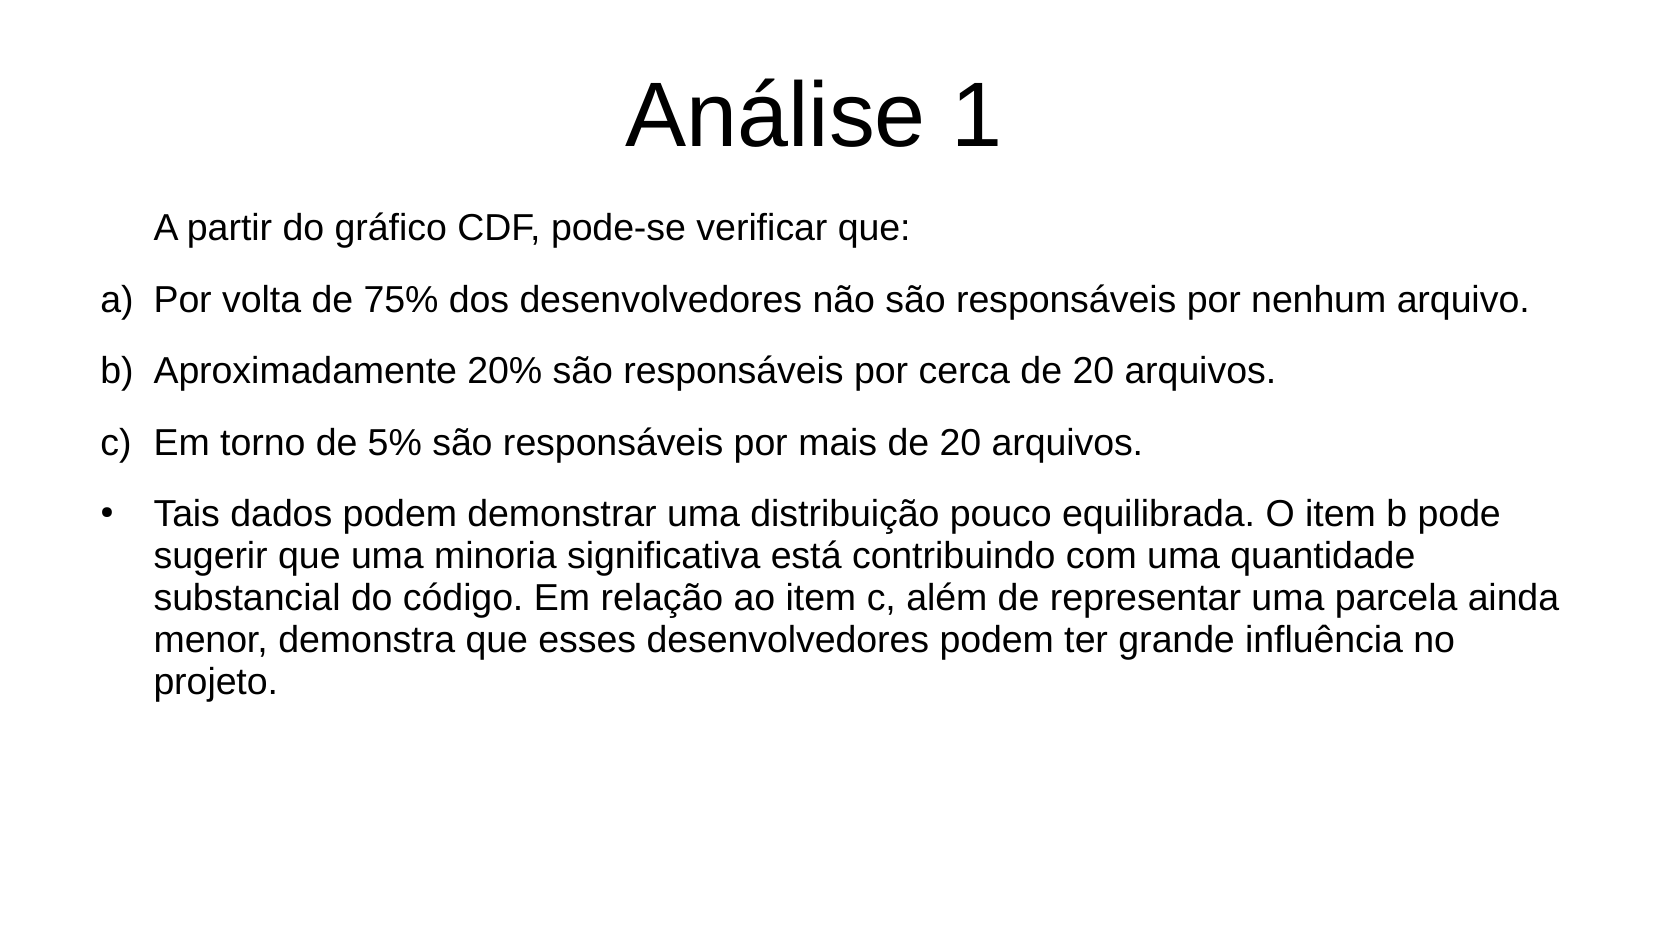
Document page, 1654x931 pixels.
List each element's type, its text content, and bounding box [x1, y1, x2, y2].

list A partir do gráfico CDF, pode-se verificar que: Por volta de 75% dos desenvolvedores não são responsáveis por nenhum arquivo. Aproximadamente 20% são responsáveis por cerca de 20 arquivos. Em torno de 5% são responsáveis por mais de 20 arquivos. Tais dados podem demonstrar uma distribuição pouco equilibrada. O item b pode sugerir que uma minoria significativa está contribuindo com uma quantidade substancial do código. Em relação ao item c, além de representar uma parcela ainda menor, demonstra que esses desenvolvedores podem ter grande influência no projeto. [82, 206, 1571, 747]
title Análise 1 [82, 37, 1571, 193]
